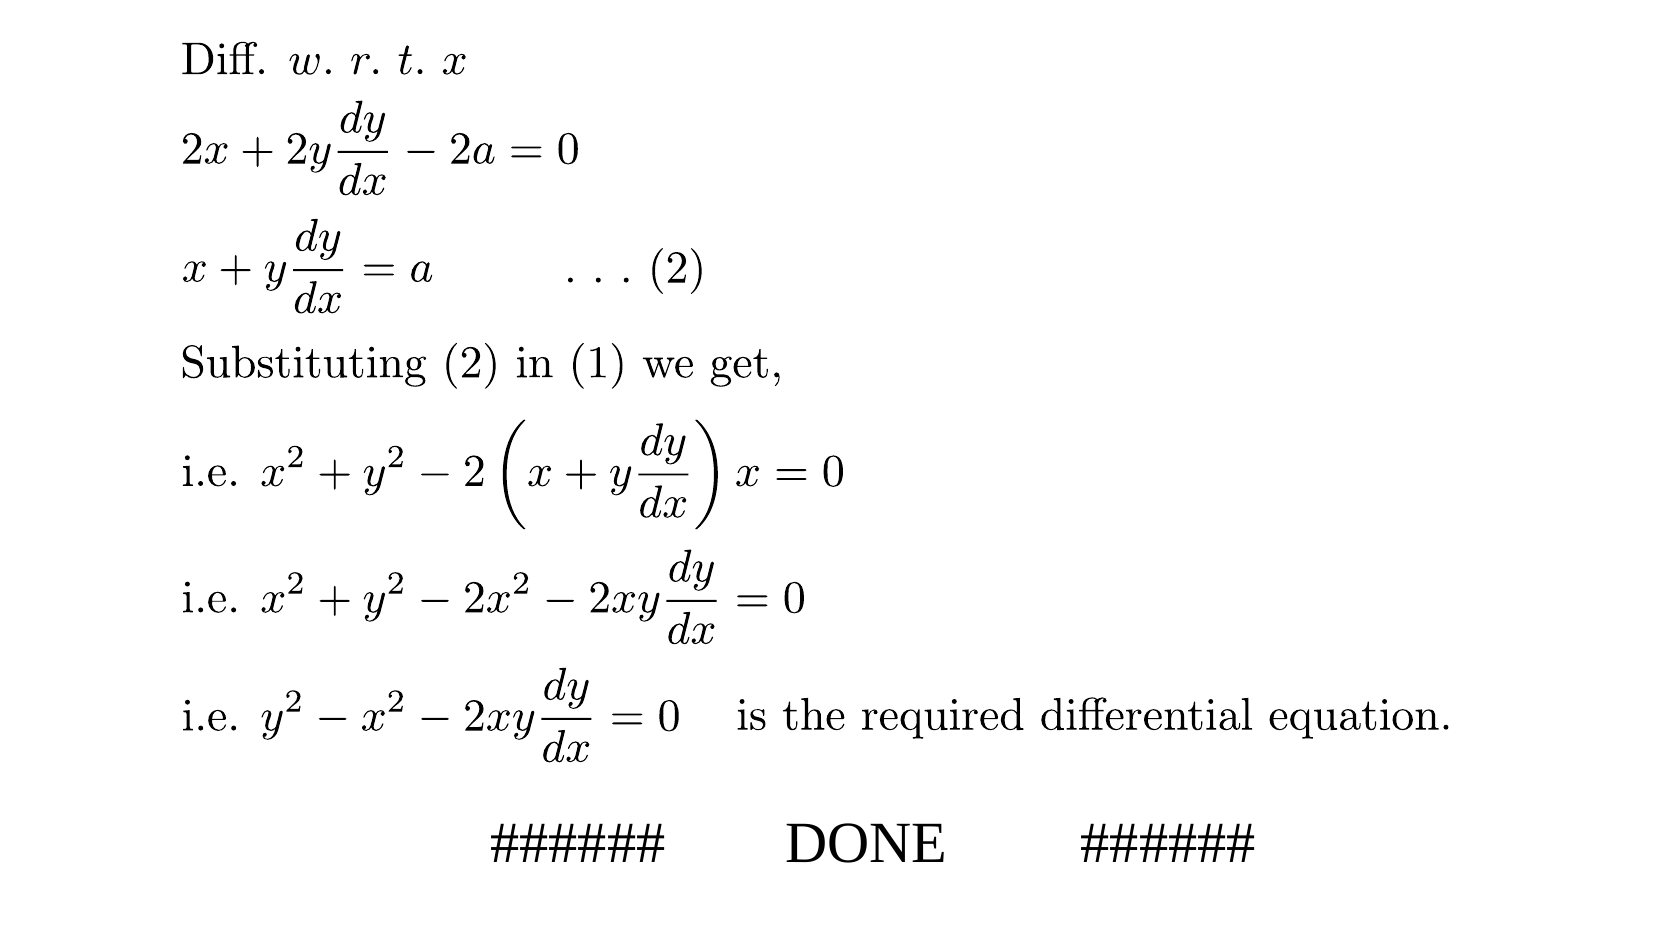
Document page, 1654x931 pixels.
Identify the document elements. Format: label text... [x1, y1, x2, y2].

text_box [182, 100, 578, 196]
text_box [737, 697, 1449, 739]
text_box [566, 248, 702, 294]
text_box [183, 667, 679, 763]
text_box [183, 549, 804, 645]
text_box [182, 419, 843, 530]
text_box [183, 218, 433, 314]
subtitle ###### DONE ###### [47, 35, 1619, 900]
text_box [182, 41, 466, 75]
text_box [182, 342, 780, 389]
